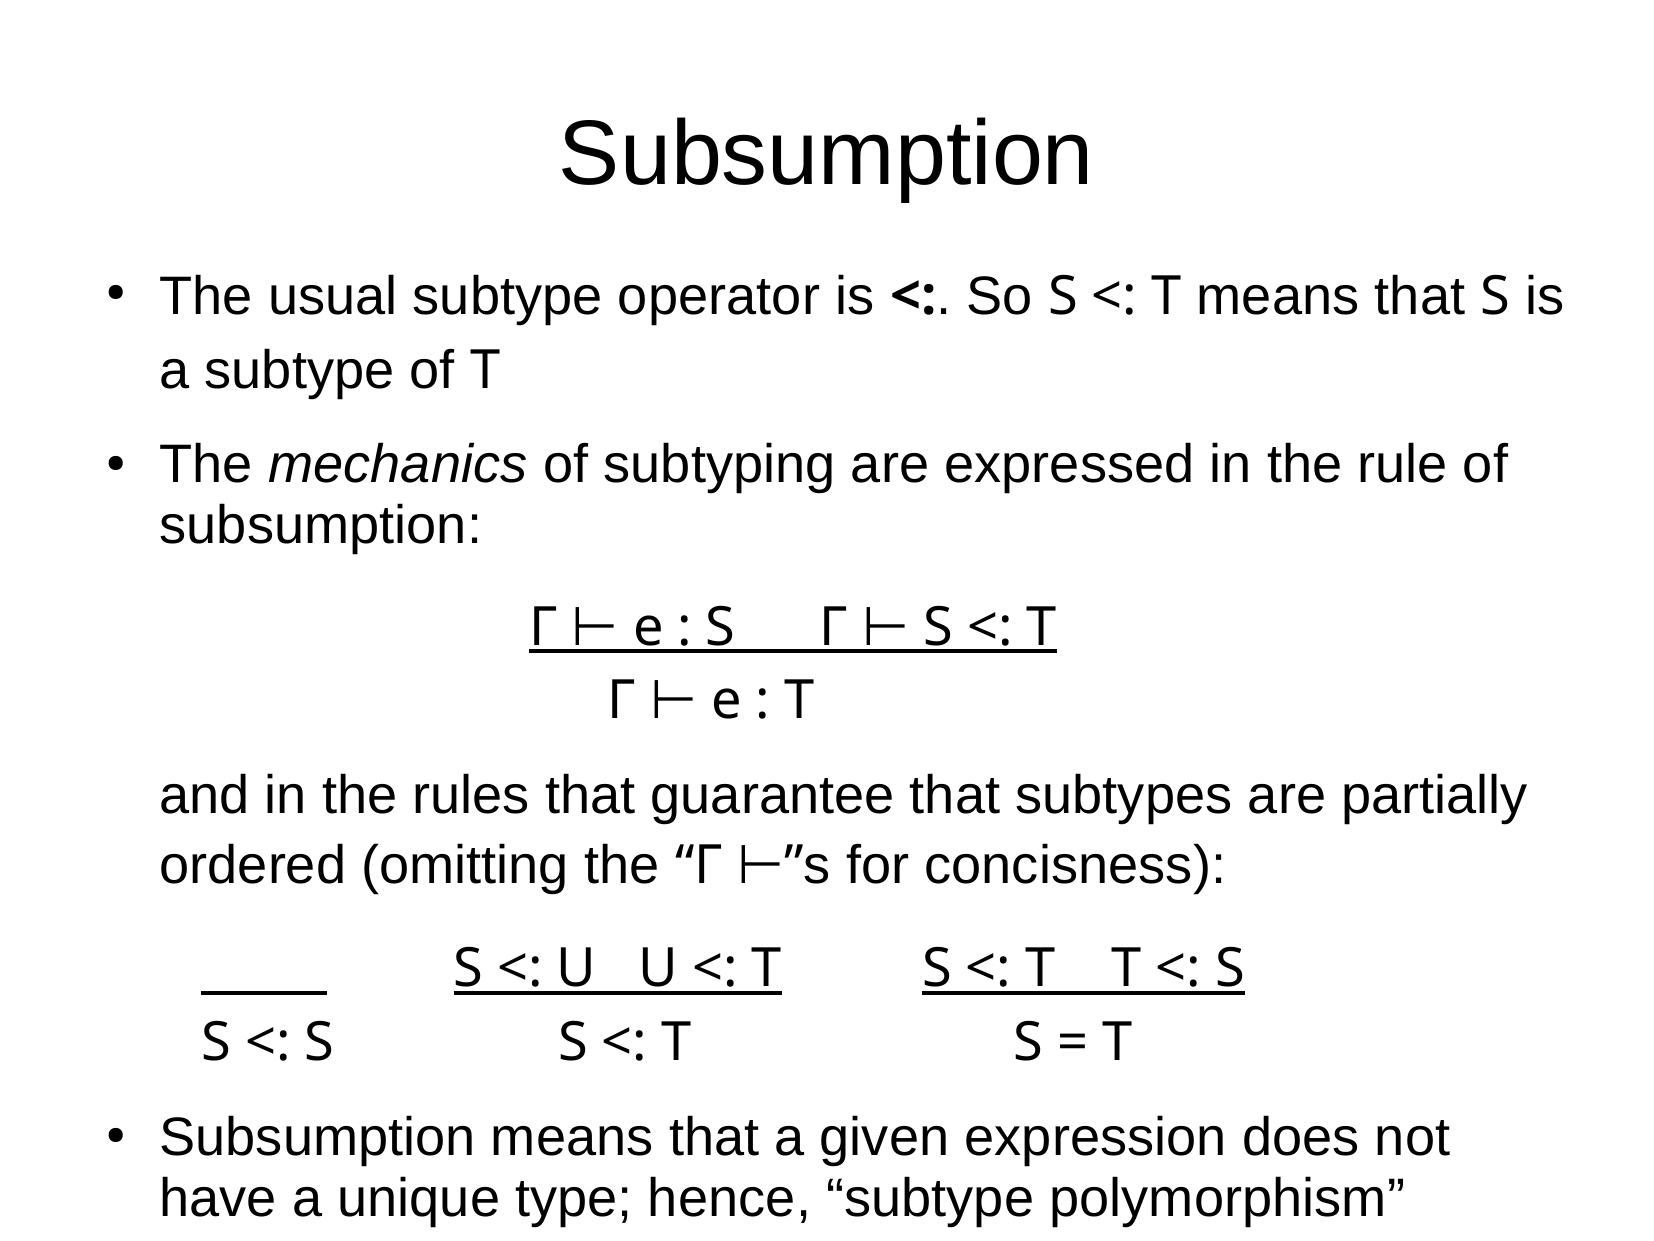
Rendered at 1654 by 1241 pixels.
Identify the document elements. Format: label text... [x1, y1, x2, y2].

title Subsumption [82, 49, 1571, 257]
list The usual subtype operator is <:. So S <: T means that S is a subtype of T The mechanics of subtyping are expressed in the rule of subsumption: Γ ⊢ e : S Γ ⊢ S <: T Γ ⊢ e : T and in the rules that guarantee that subtypes are partially ordered (omitting the “Γ ⊢”s for concisness): S <: U U <: T S <: T T <: S S <: S S <: T S = T Subsumption means that a given expression does not have a unique type; hence, “subtype polymorphism” [88, 256, 1577, 1207]
